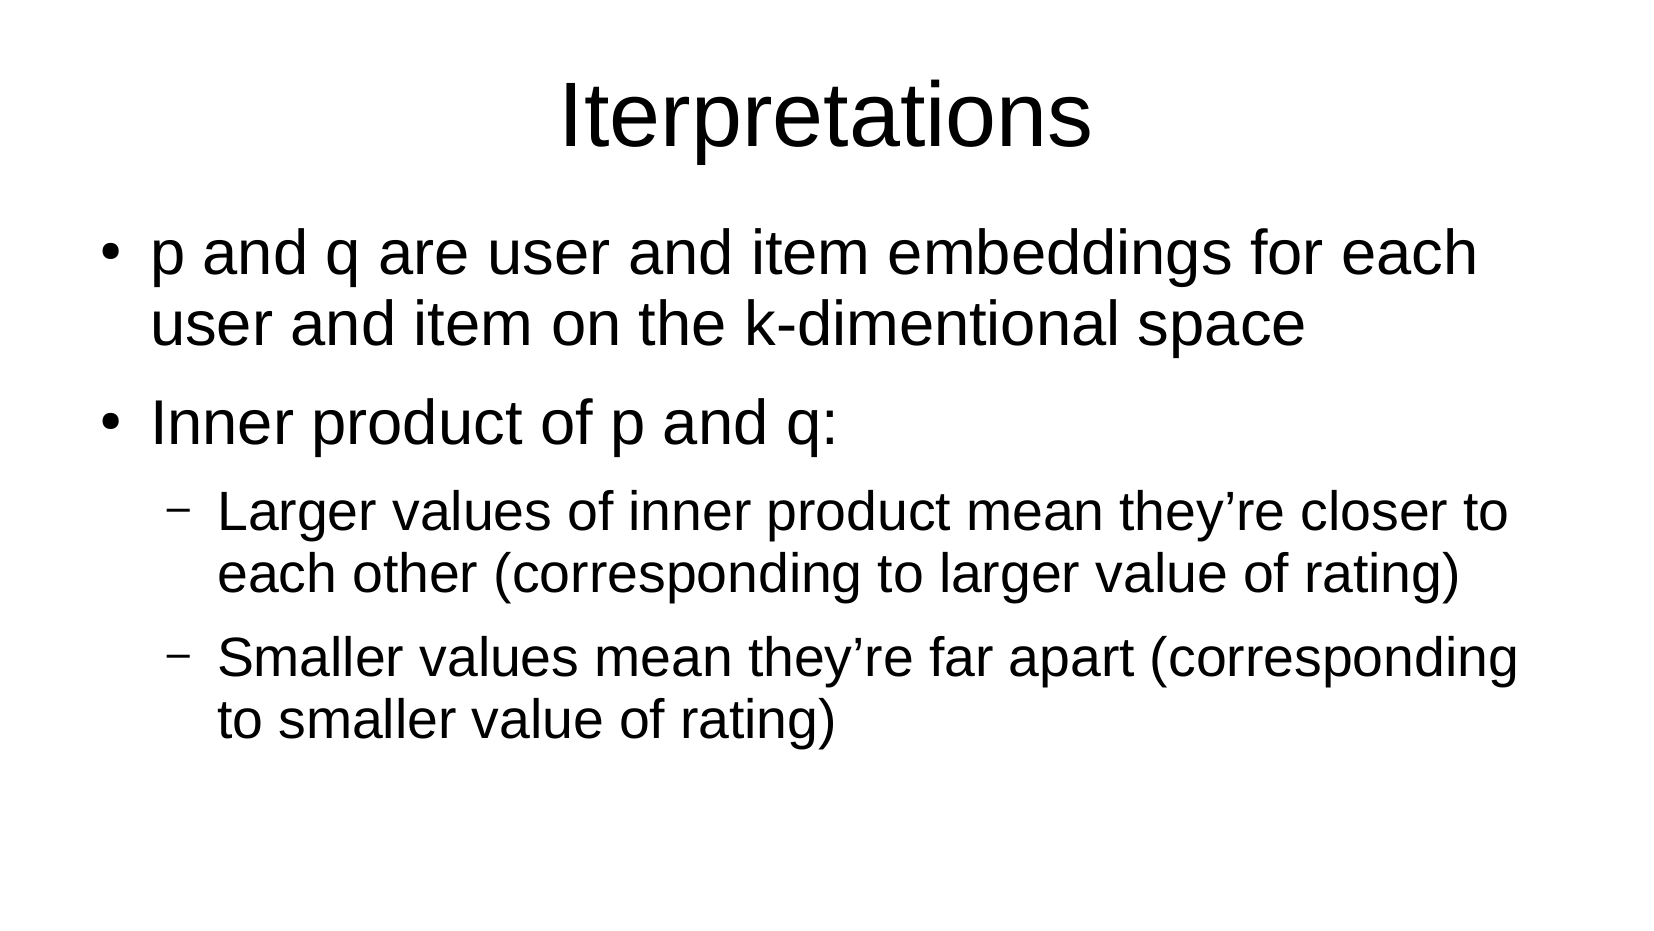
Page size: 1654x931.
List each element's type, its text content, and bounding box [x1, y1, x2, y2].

list p and q are user and item embeddings for each user and item on the k-dimentional space Inner product of p and q: Larger values of inner product mean they’re closer to each other (corresponding to larger value of rating) Smaller values mean they’re far apart (corresponding to smaller value of rating) [82, 217, 1571, 758]
title Iterpretations [82, 37, 1571, 193]
